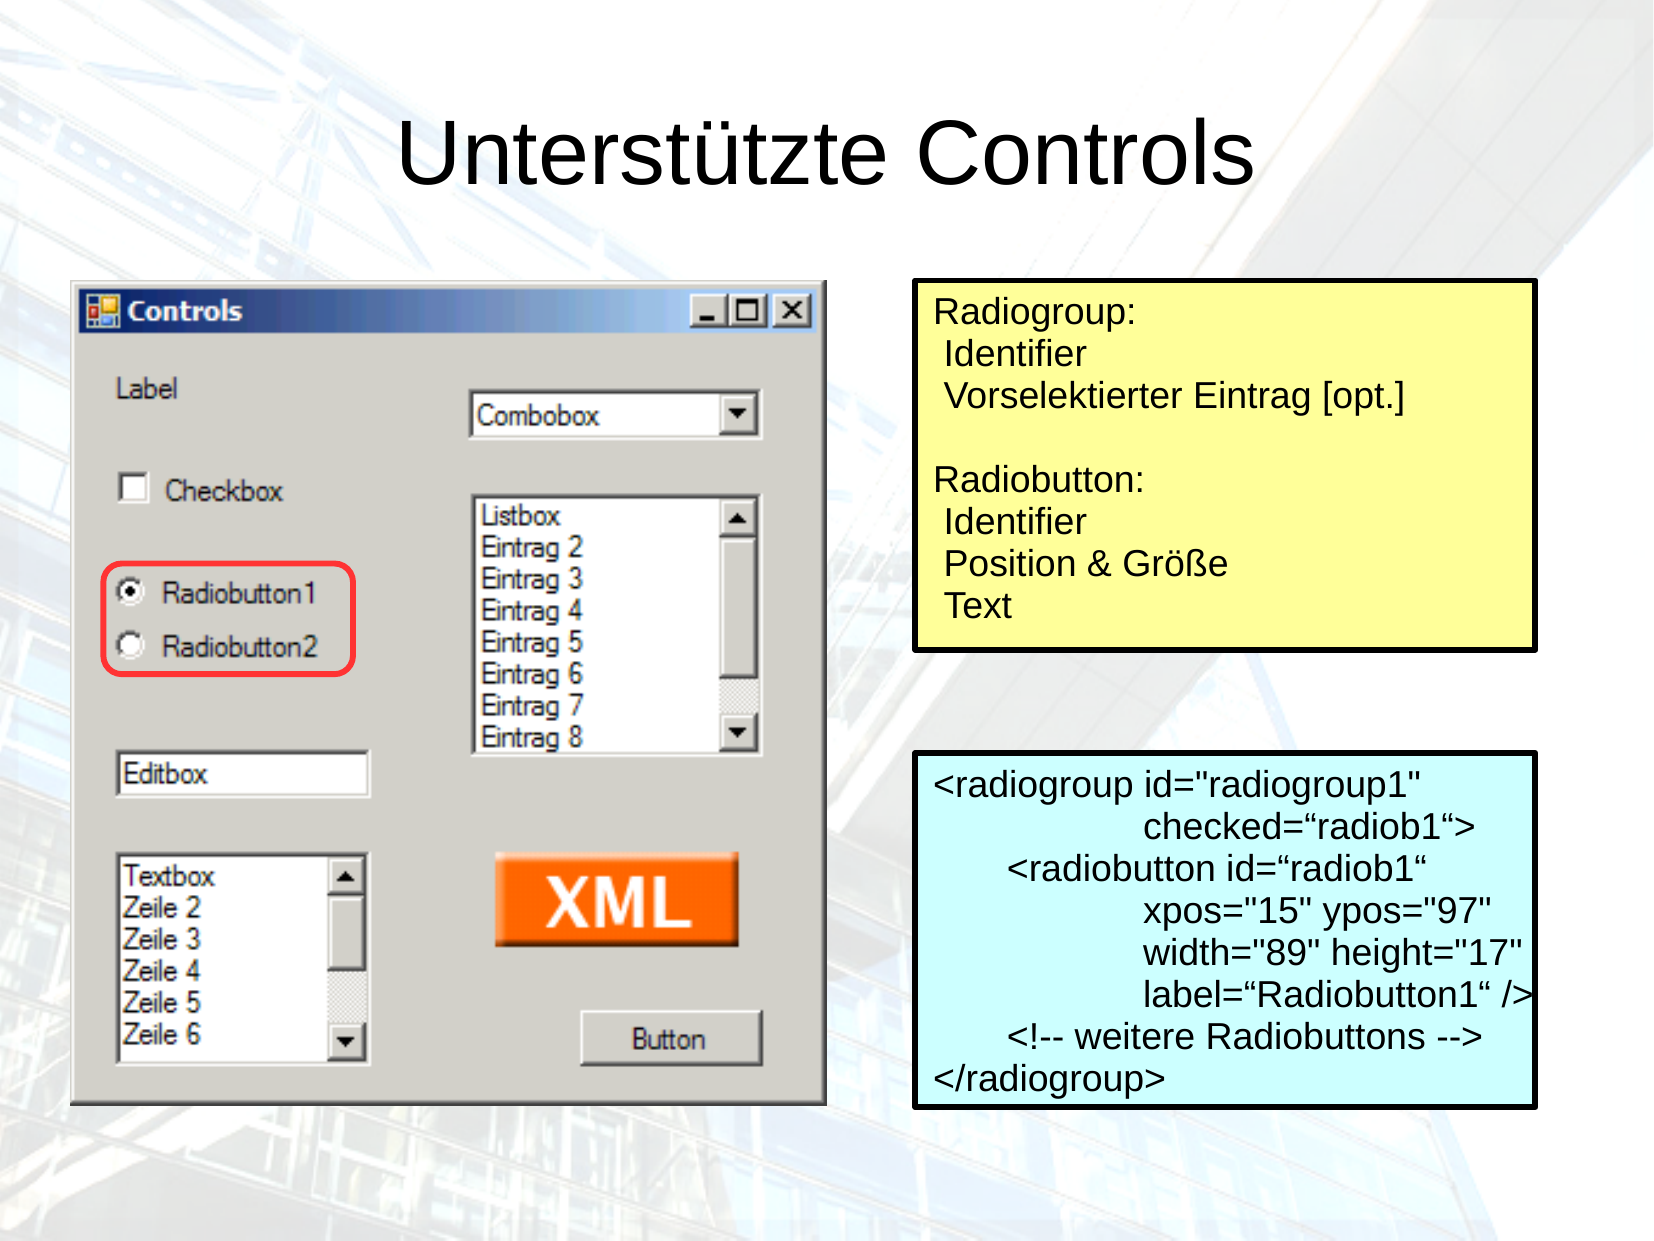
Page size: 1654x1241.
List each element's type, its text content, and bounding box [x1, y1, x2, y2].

text_box <radiogroup id="radiogroup1" checked=“radiob1“> <radiobutton id=“radiob1“ xpos="15" ypos="97" width="89" height="17" label=“Radiobutton1“ /> <!-- weitere Radiobuttons --> </radiogroup> [915, 752, 1536, 1108]
text_box Radiogroup: Identifier Vorselektierter Eintrag [opt.] Radiobutton: Identifier Position & Größe Text [915, 280, 1536, 650]
title Unterstützte Controls [82, 56, 1571, 250]
picture [0, 0, 1654, 1241]
